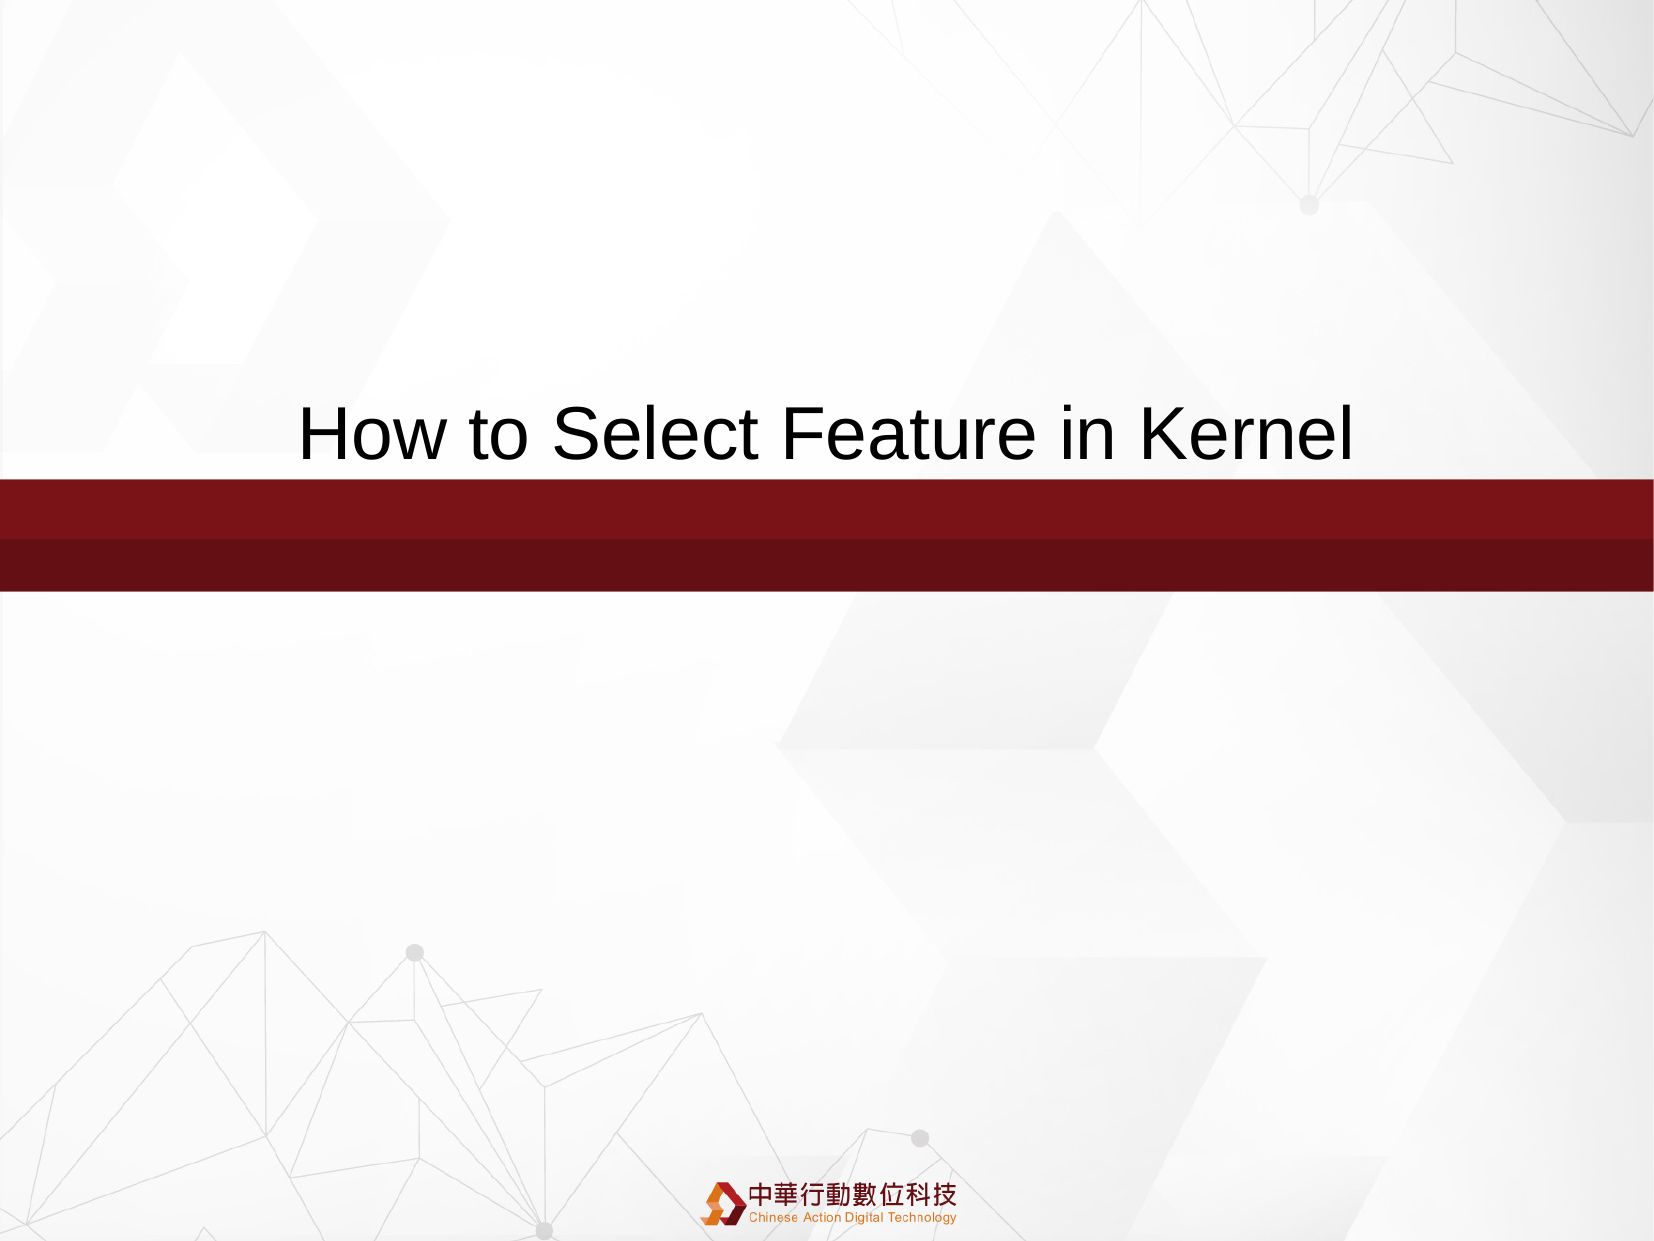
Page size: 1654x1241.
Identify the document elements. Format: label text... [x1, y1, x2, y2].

title How to Select Feature in Kernel [82, 330, 1571, 538]
picture [0, 0, 1654, 1241]
